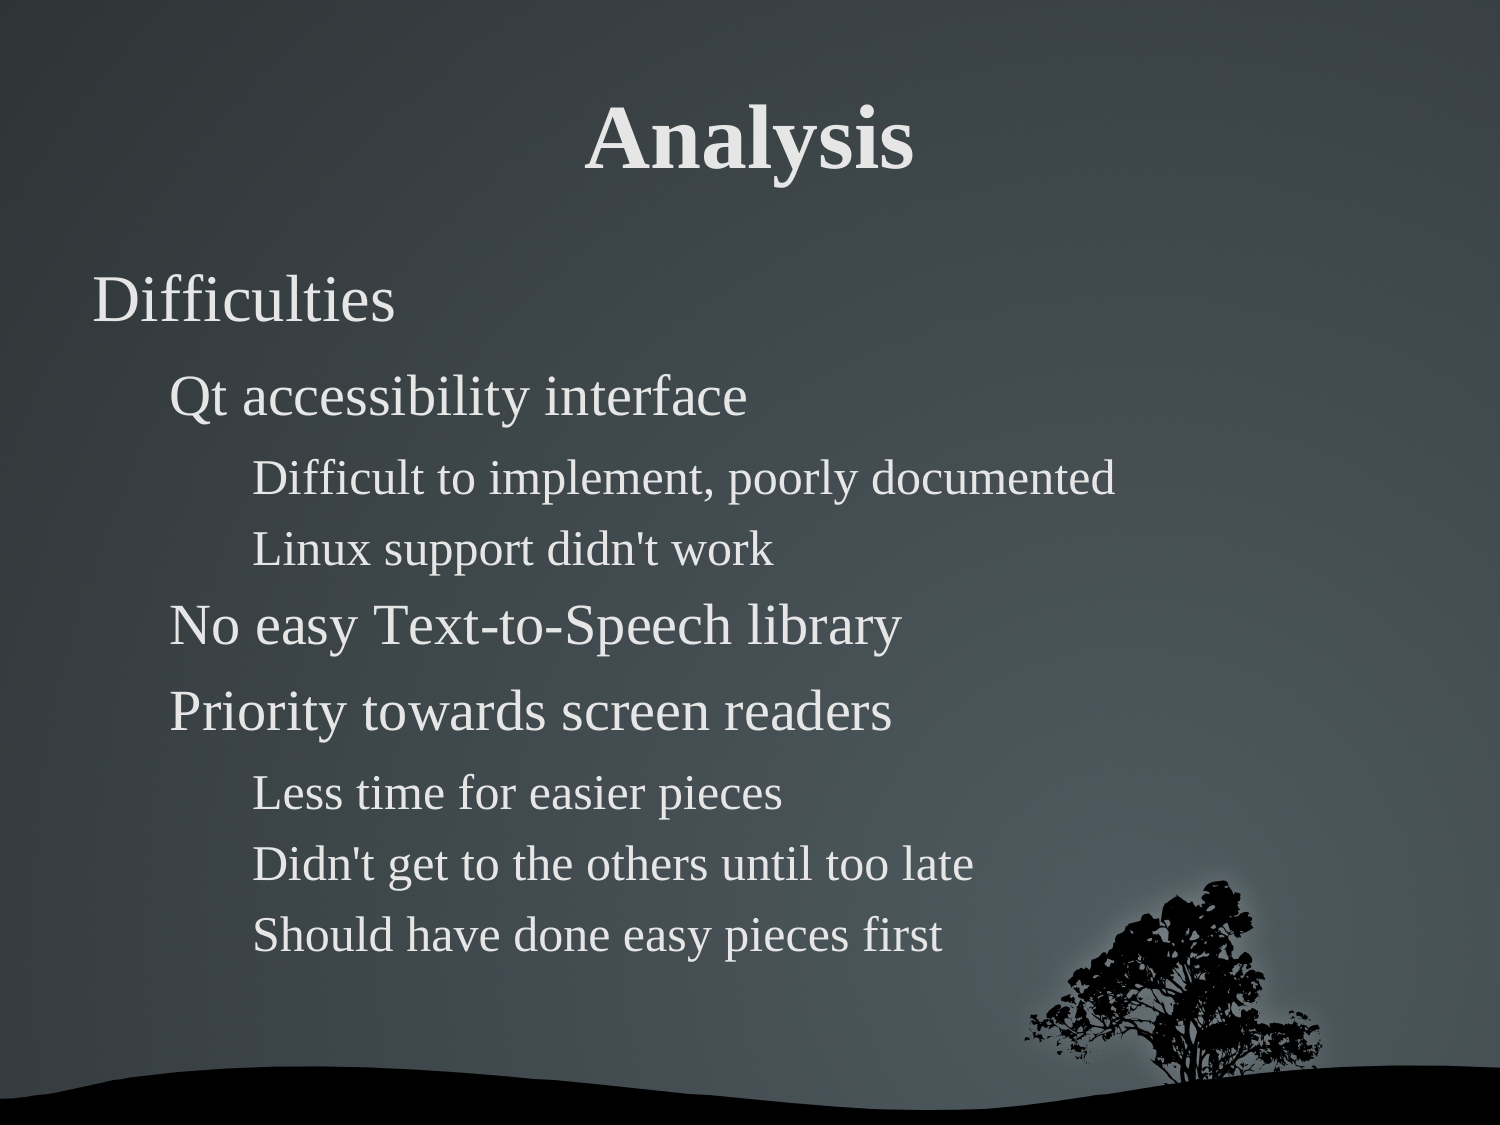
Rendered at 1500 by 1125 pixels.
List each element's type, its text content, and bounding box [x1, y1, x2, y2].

picture [0, 0, 1500, 1125]
list Difficulties Qt accessibility interface Difficult to implement, poorly documented Linux support didn't work No easy Text-to-Speech library Priority towards screen readers Less time for easier pieces Didn't get to the others until too late Should have done easy pieces first [75, 263, 1425, 1008]
title Analysis [75, 44, 1425, 233]
